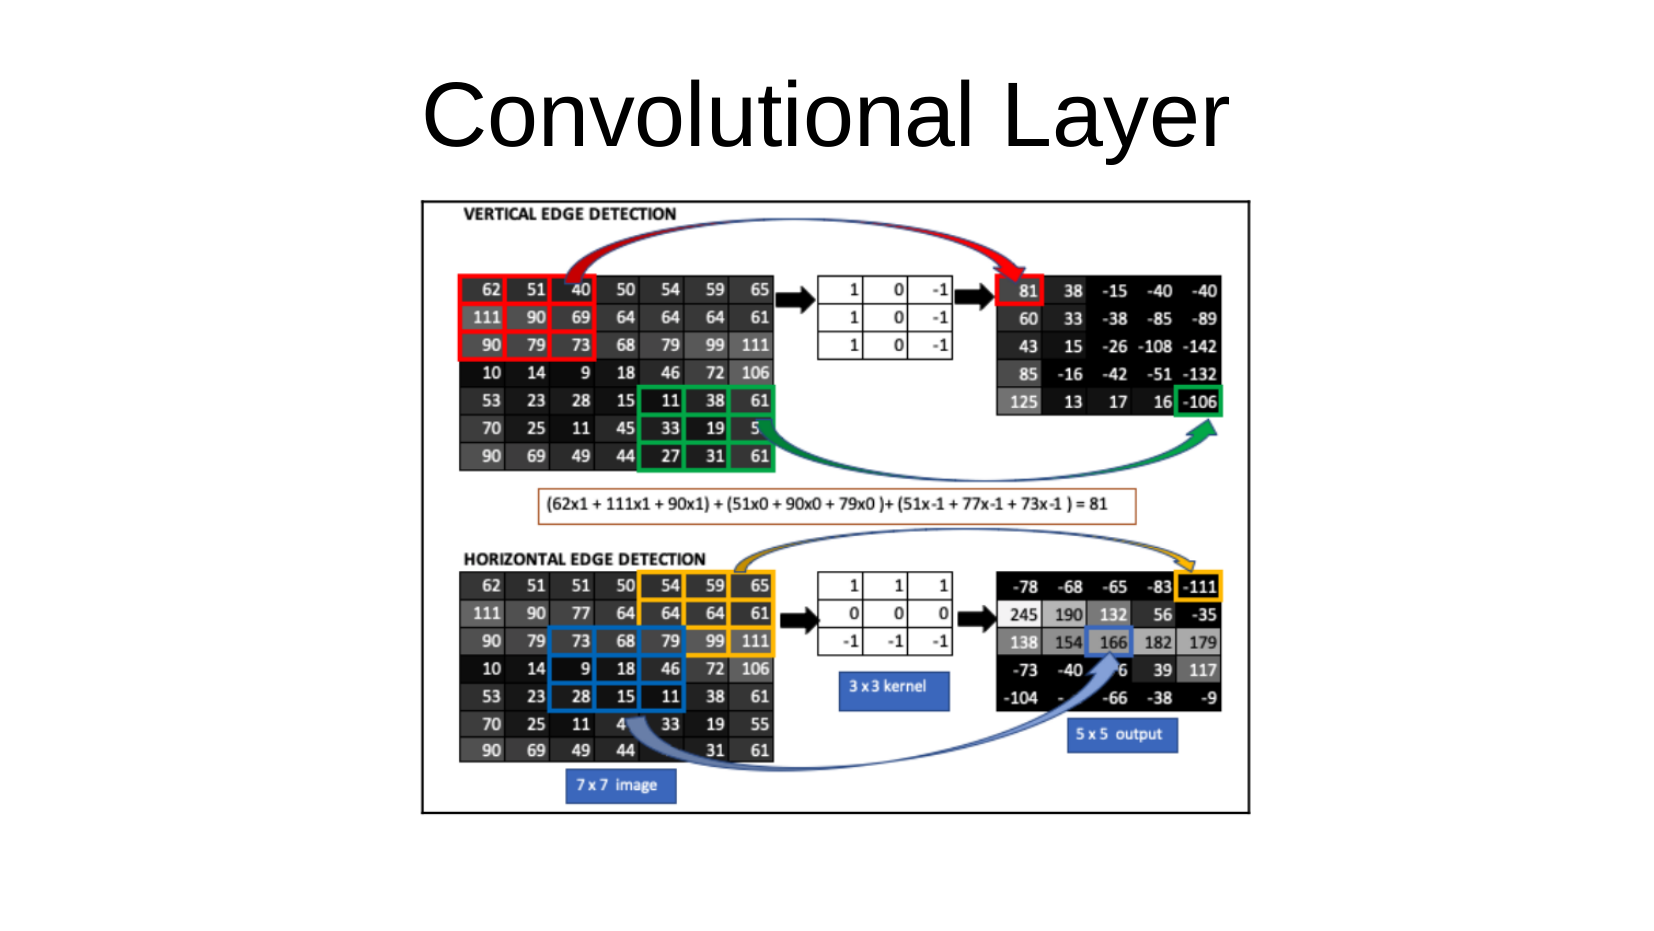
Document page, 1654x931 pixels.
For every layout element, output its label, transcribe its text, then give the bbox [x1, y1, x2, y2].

picture [412, 188, 1265, 826]
title Convolutional Layer [82, 37, 1571, 193]
